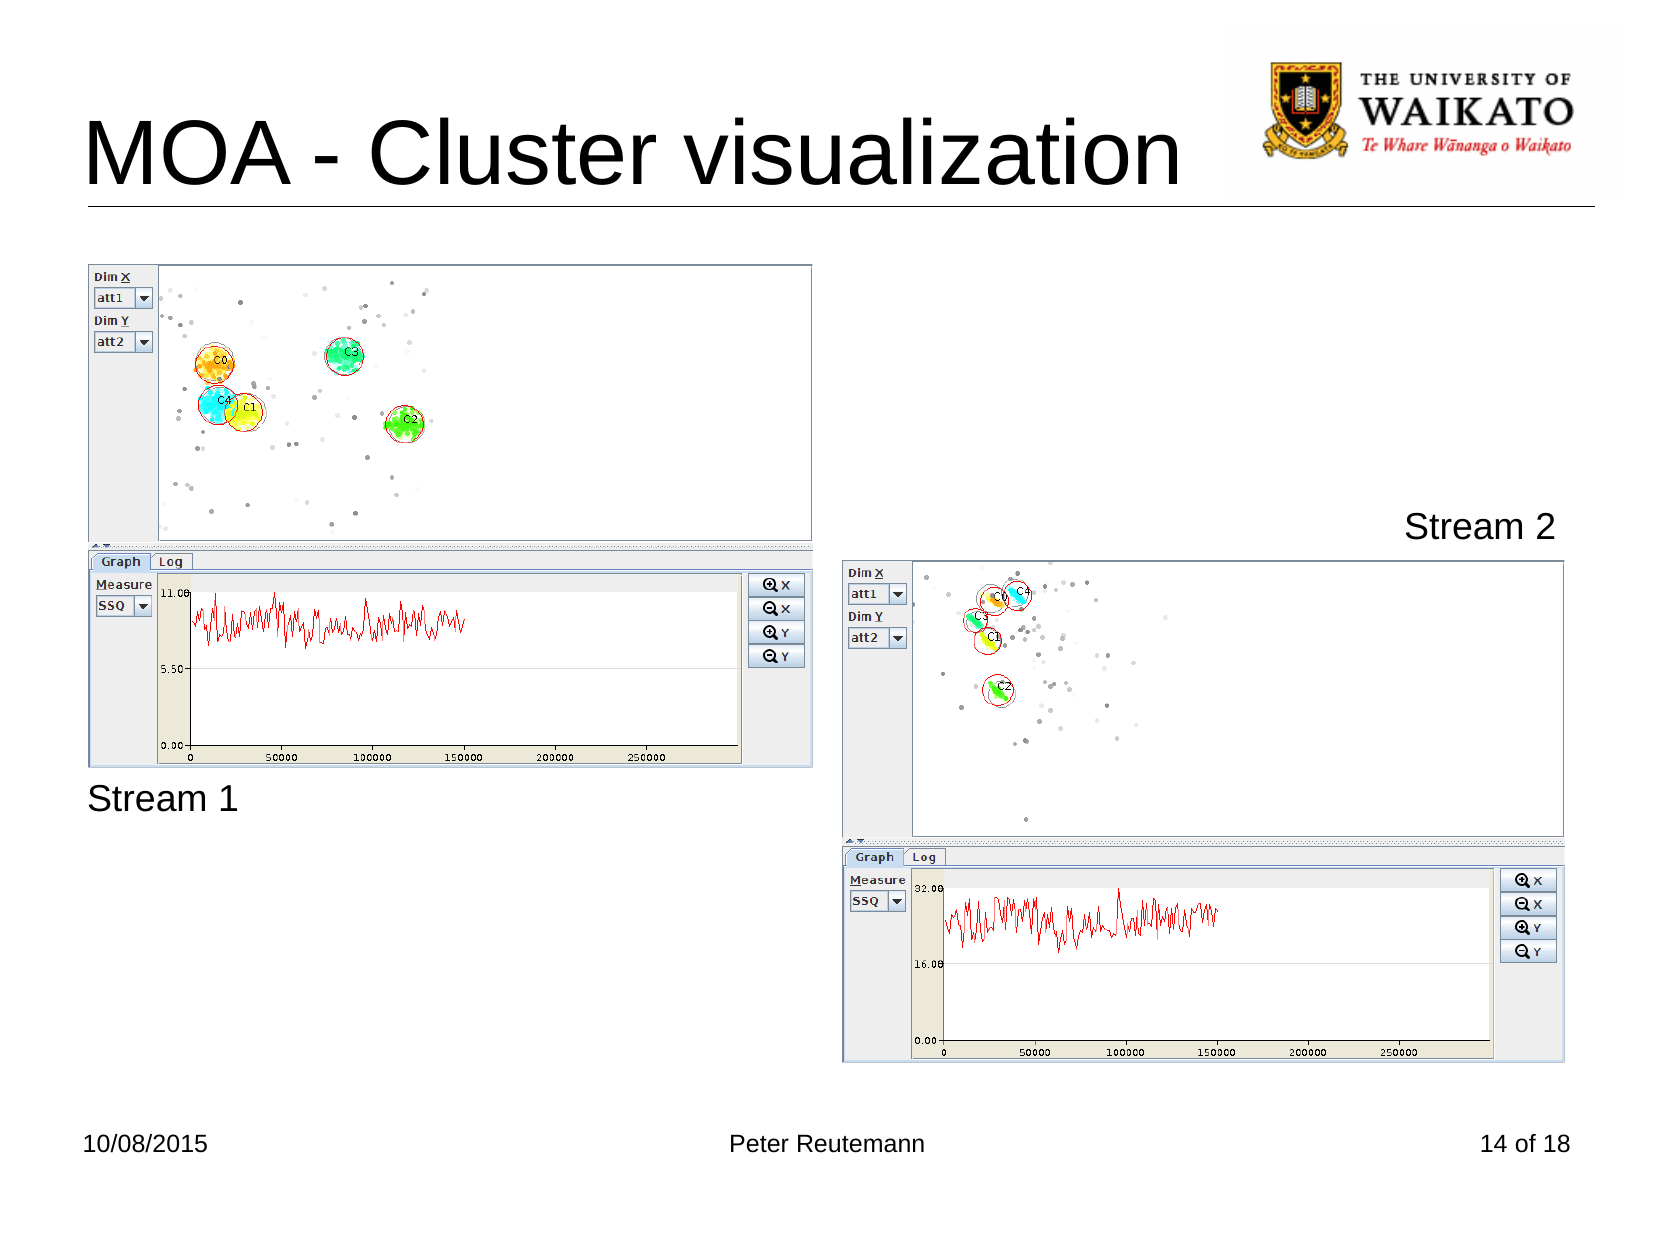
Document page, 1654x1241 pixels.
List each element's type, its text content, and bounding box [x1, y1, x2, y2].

picture [88, 264, 813, 768]
text_box Stream 2 [1305, 498, 1571, 556]
picture [842, 560, 1565, 1063]
title MOA - Cluster visualization [82, 49, 1571, 257]
text_box Stream 1 [72, 769, 254, 827]
picture [1228, 24, 1619, 201]
